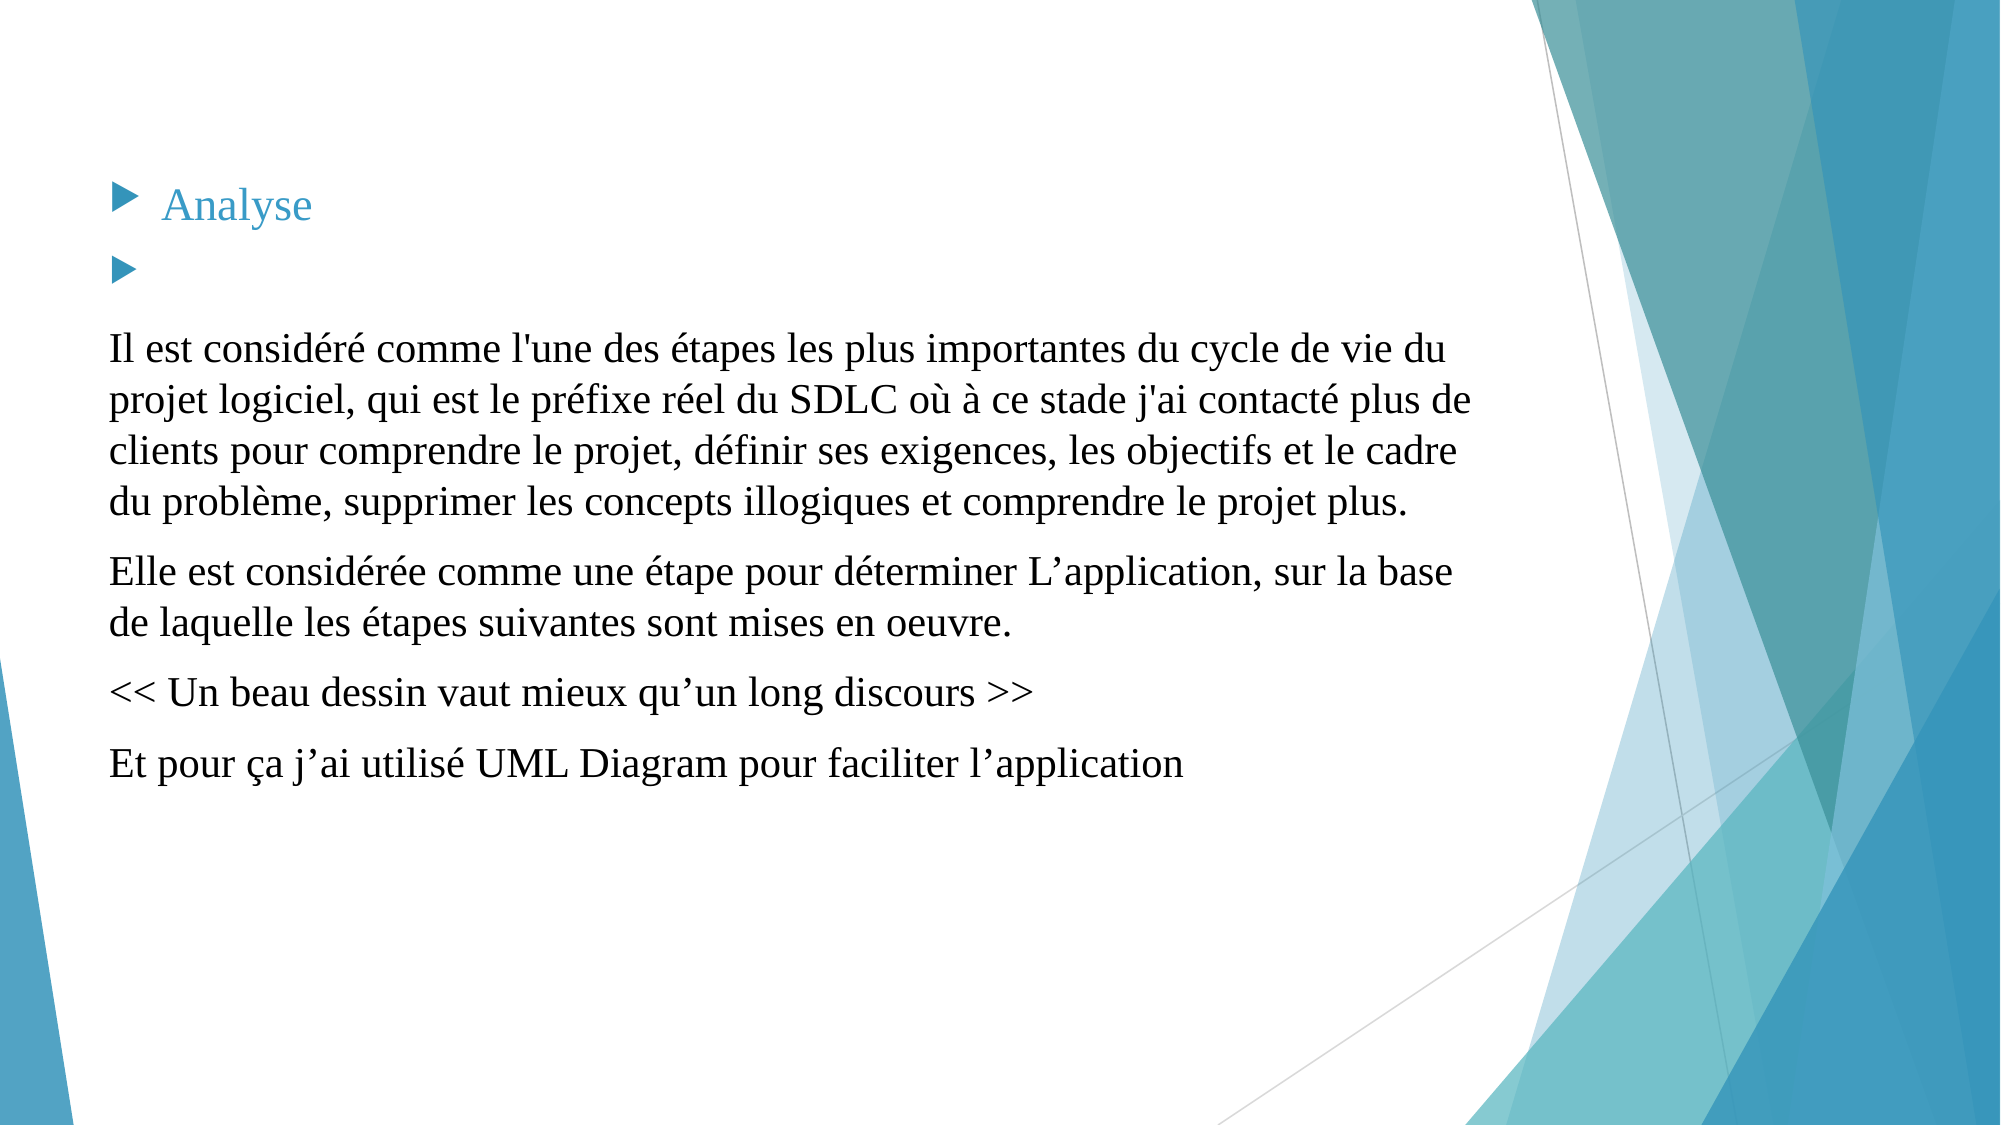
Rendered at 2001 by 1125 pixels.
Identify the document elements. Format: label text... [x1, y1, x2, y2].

list Analyse Il est considéré comme l'une des étapes les plus importantes du cycle de vie du projet logiciel, qui est le préfixe réel du SDLC où à ce stade j'ai contacté plus de clients pour comprendre le projet, définir ses exigences, les objectifs et le cadre du problème, supprimer les concepts illogiques et comprendre le projet plus. Elle est considérée comme une étape pour déterminer L’application, sur la base de laquelle les étapes suivantes sont mises en oeuvre. << Un beau dessin vaut mieux qu’un long discours >> Et pour ça j’ai utilisé UML Diagram pour faciliter l’application [93, 166, 1504, 804]
